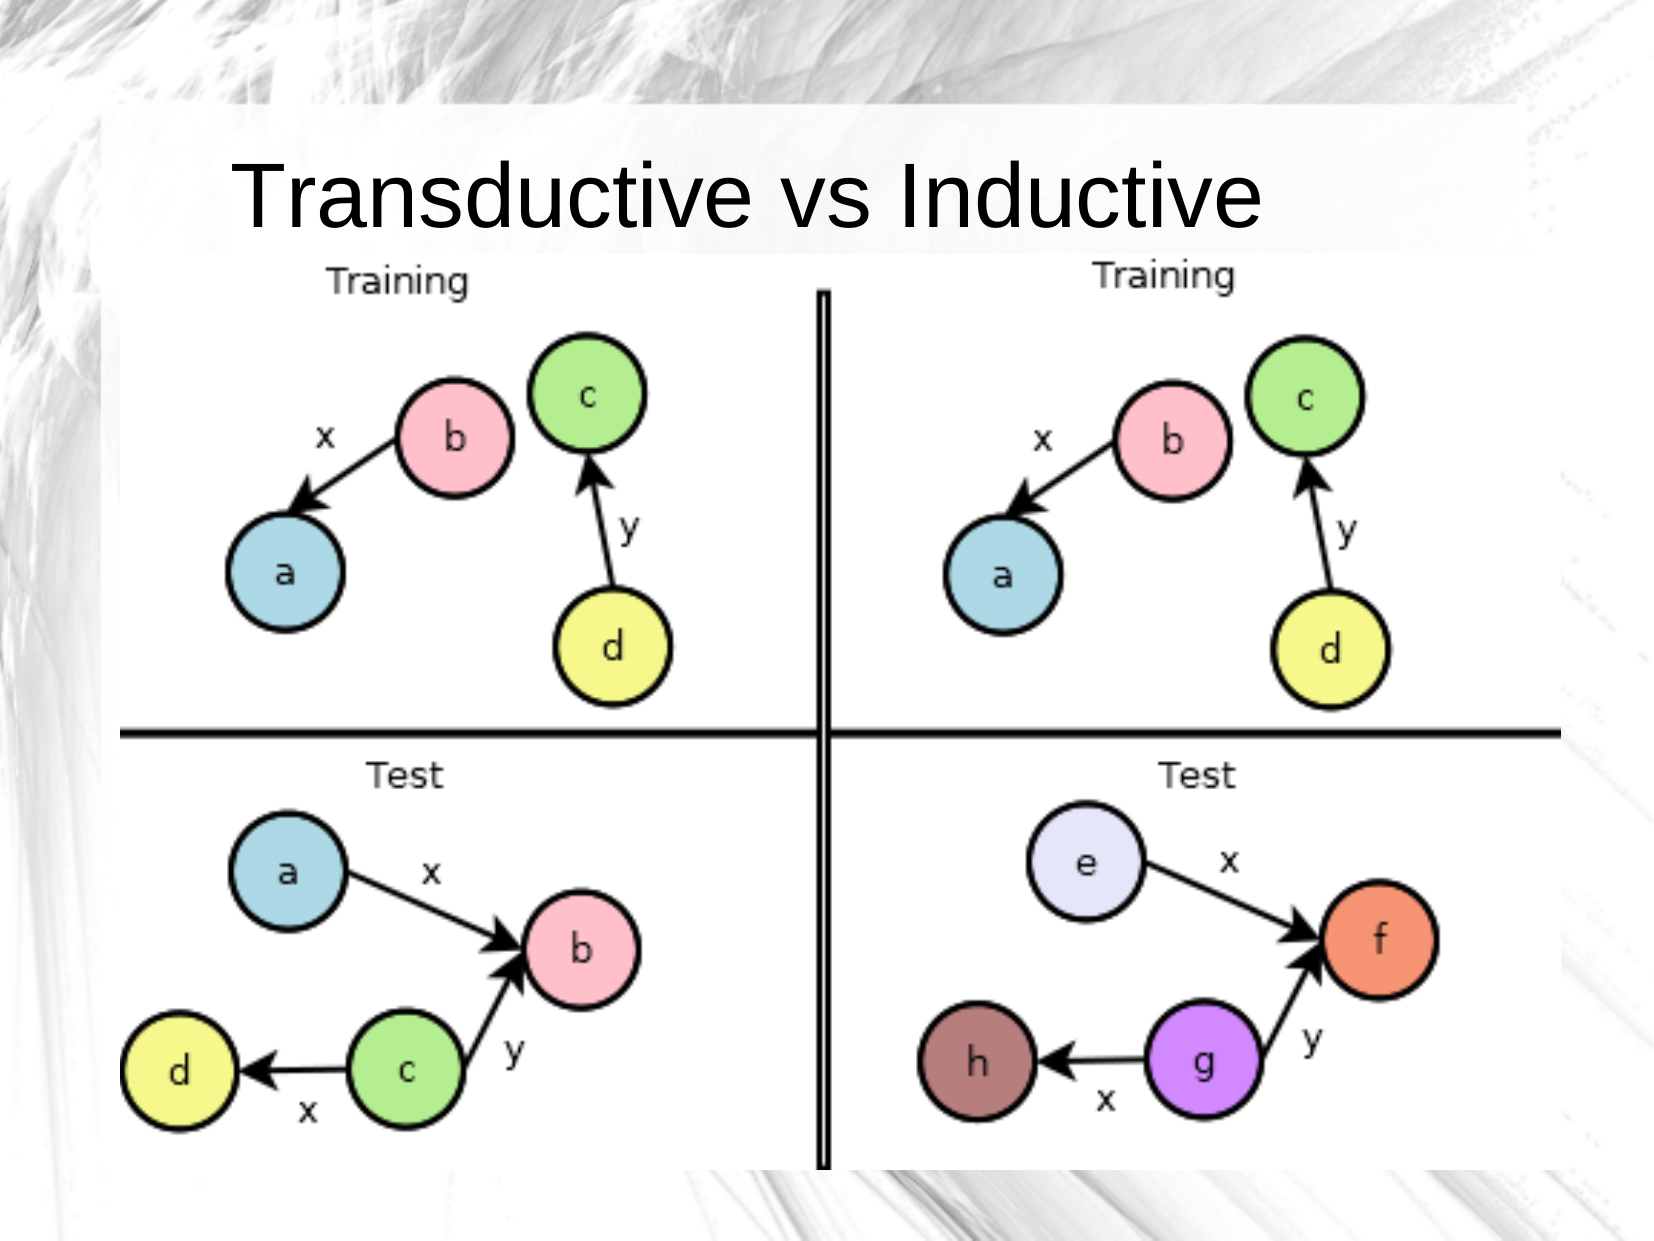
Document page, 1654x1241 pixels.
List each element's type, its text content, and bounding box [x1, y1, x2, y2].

title Transductive vs Inductive [118, 112, 1506, 281]
picture [0, 0, 1654, 1241]
